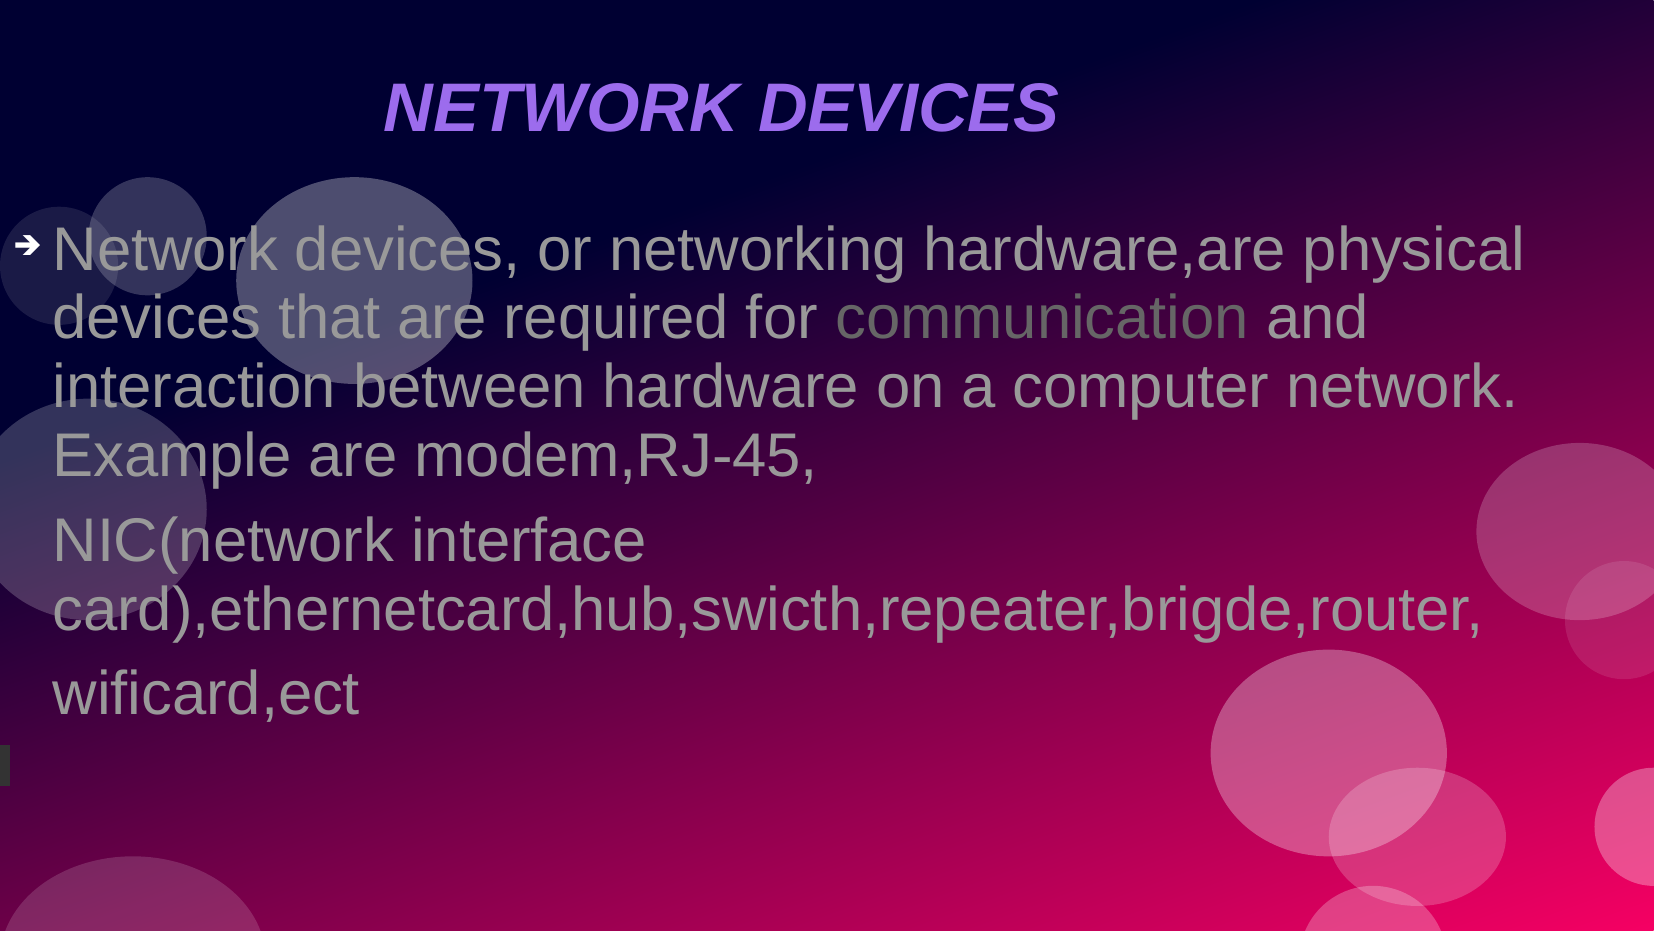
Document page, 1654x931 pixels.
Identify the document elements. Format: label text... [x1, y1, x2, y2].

title NETWORK DEVICES [88, 29, 1577, 185]
list Network devices, or networking hardware,are physical devices that are required for communication and interaction between hardware on a computer network. Example are modem,RJ-45, NIC(network interface card),ethernetcard,hub,swicth,repeater,brigde,router, wificard,ect [0, 214, 1625, 798]
